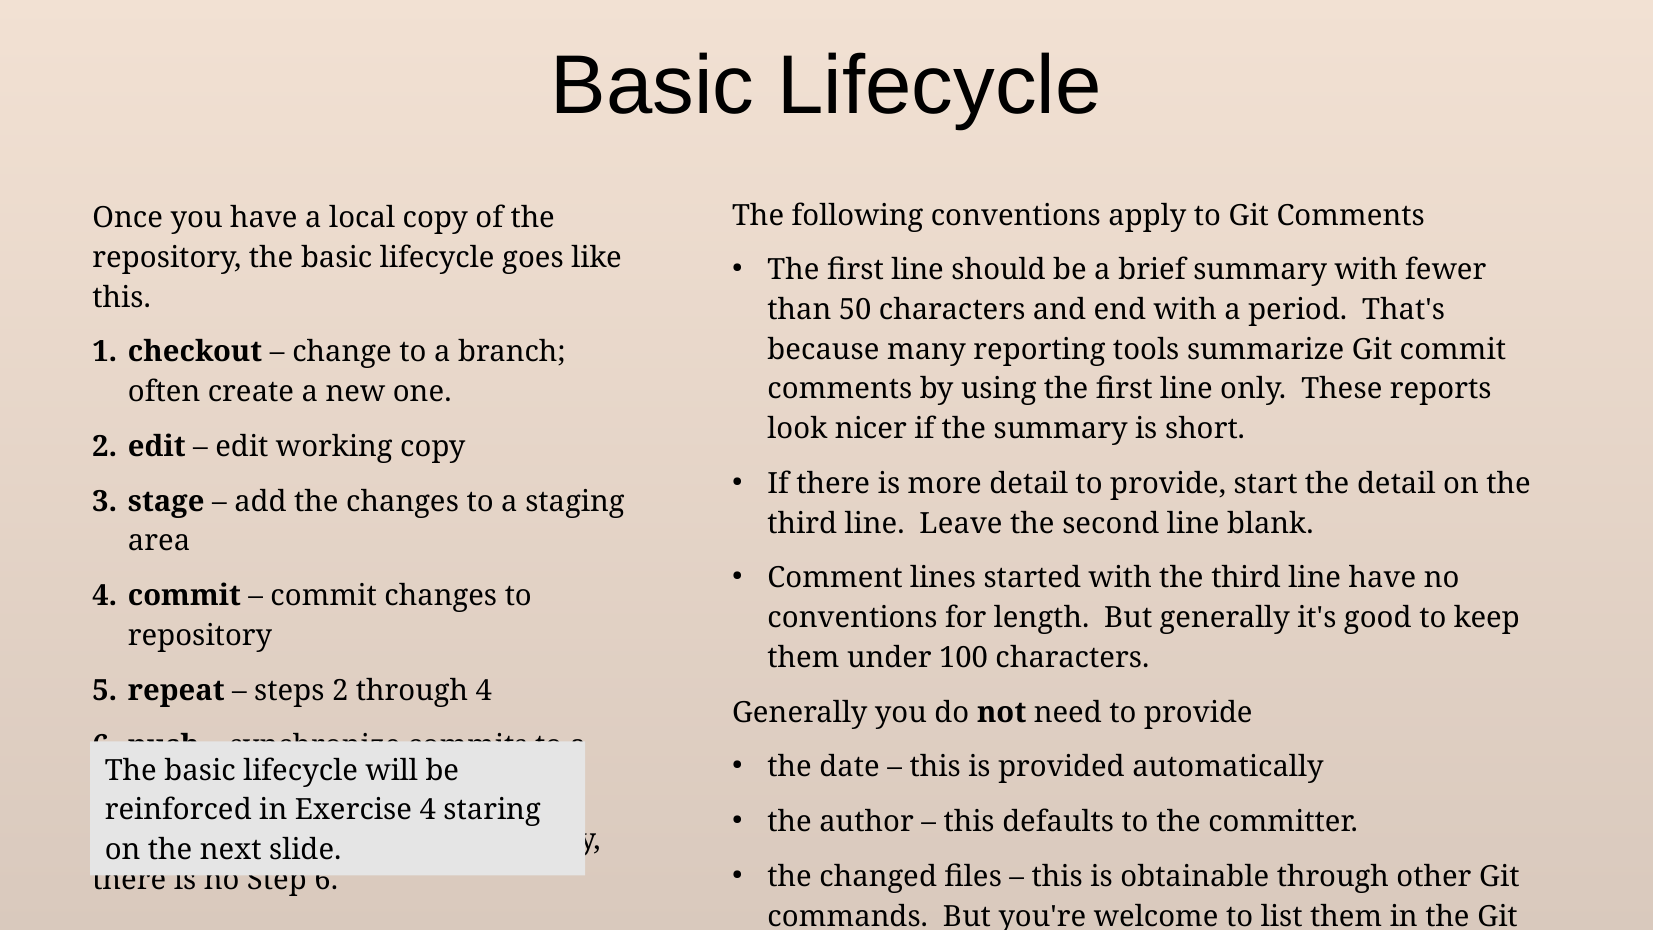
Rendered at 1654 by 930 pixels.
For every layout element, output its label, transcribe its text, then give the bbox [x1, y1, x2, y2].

text_box Once you have a local copy of the repository, the basic lifecycle goes like this. checkout – change to a branch; often create a new one. edit – edit working copy stage – add the changes to a staging area commit – commit changes to repository repeat – steps 2 through 4 push – synchronize commits to a remote repository In the case of a local-only repository, there is no Step 6. [77, 189, 651, 715]
title Basic Lifecycle [82, 19, 1571, 151]
text_box The basic lifecycle will be reinforced in Exercise 4 staring on the next slide. [90, 741, 586, 823]
text_box The following conventions apply to Git Comments The first line should be a brief summary with fewer than 50 characters and end with a period. That's because many reporting tools summarize Git commit comments by using the first line only. These reports look nicer if the summary is short. If there is more detail to provide, start the detail on the third line. Leave the second line blank. Comment lines started with the third line have no conventions for length. But generally it's good to keep them under 100 characters. Generally you do not need to provide the date – this is provided automatically the author – this defaults to the committer. the changed files – this is obtainable through other Git commands. But you're welcome to list them in the Git comment in order to provide notes about their respective changes. [717, 186, 1561, 835]
